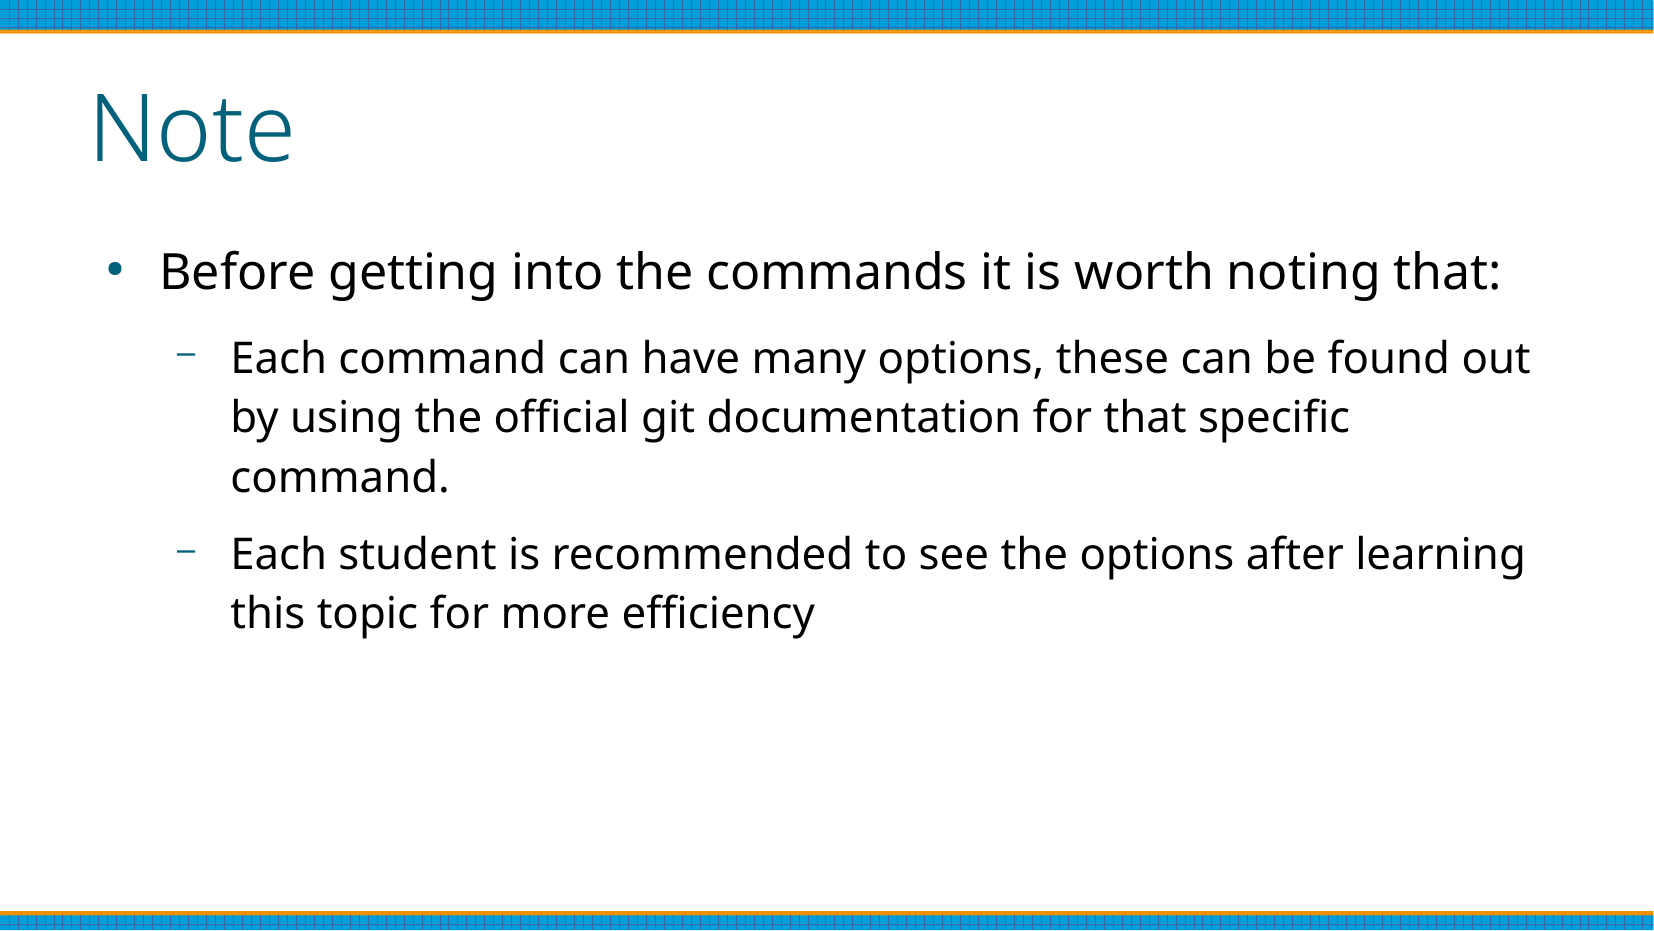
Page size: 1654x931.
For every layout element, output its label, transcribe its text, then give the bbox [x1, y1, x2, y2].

list Before getting into the commands it is worth noting that: Each command can have many options, these can be found out by using the official git documentation for that specific command. Each student is recommended to see the options after learning this topic for more efficiency [88, 236, 1565, 901]
title Note [88, 44, 1565, 207]
